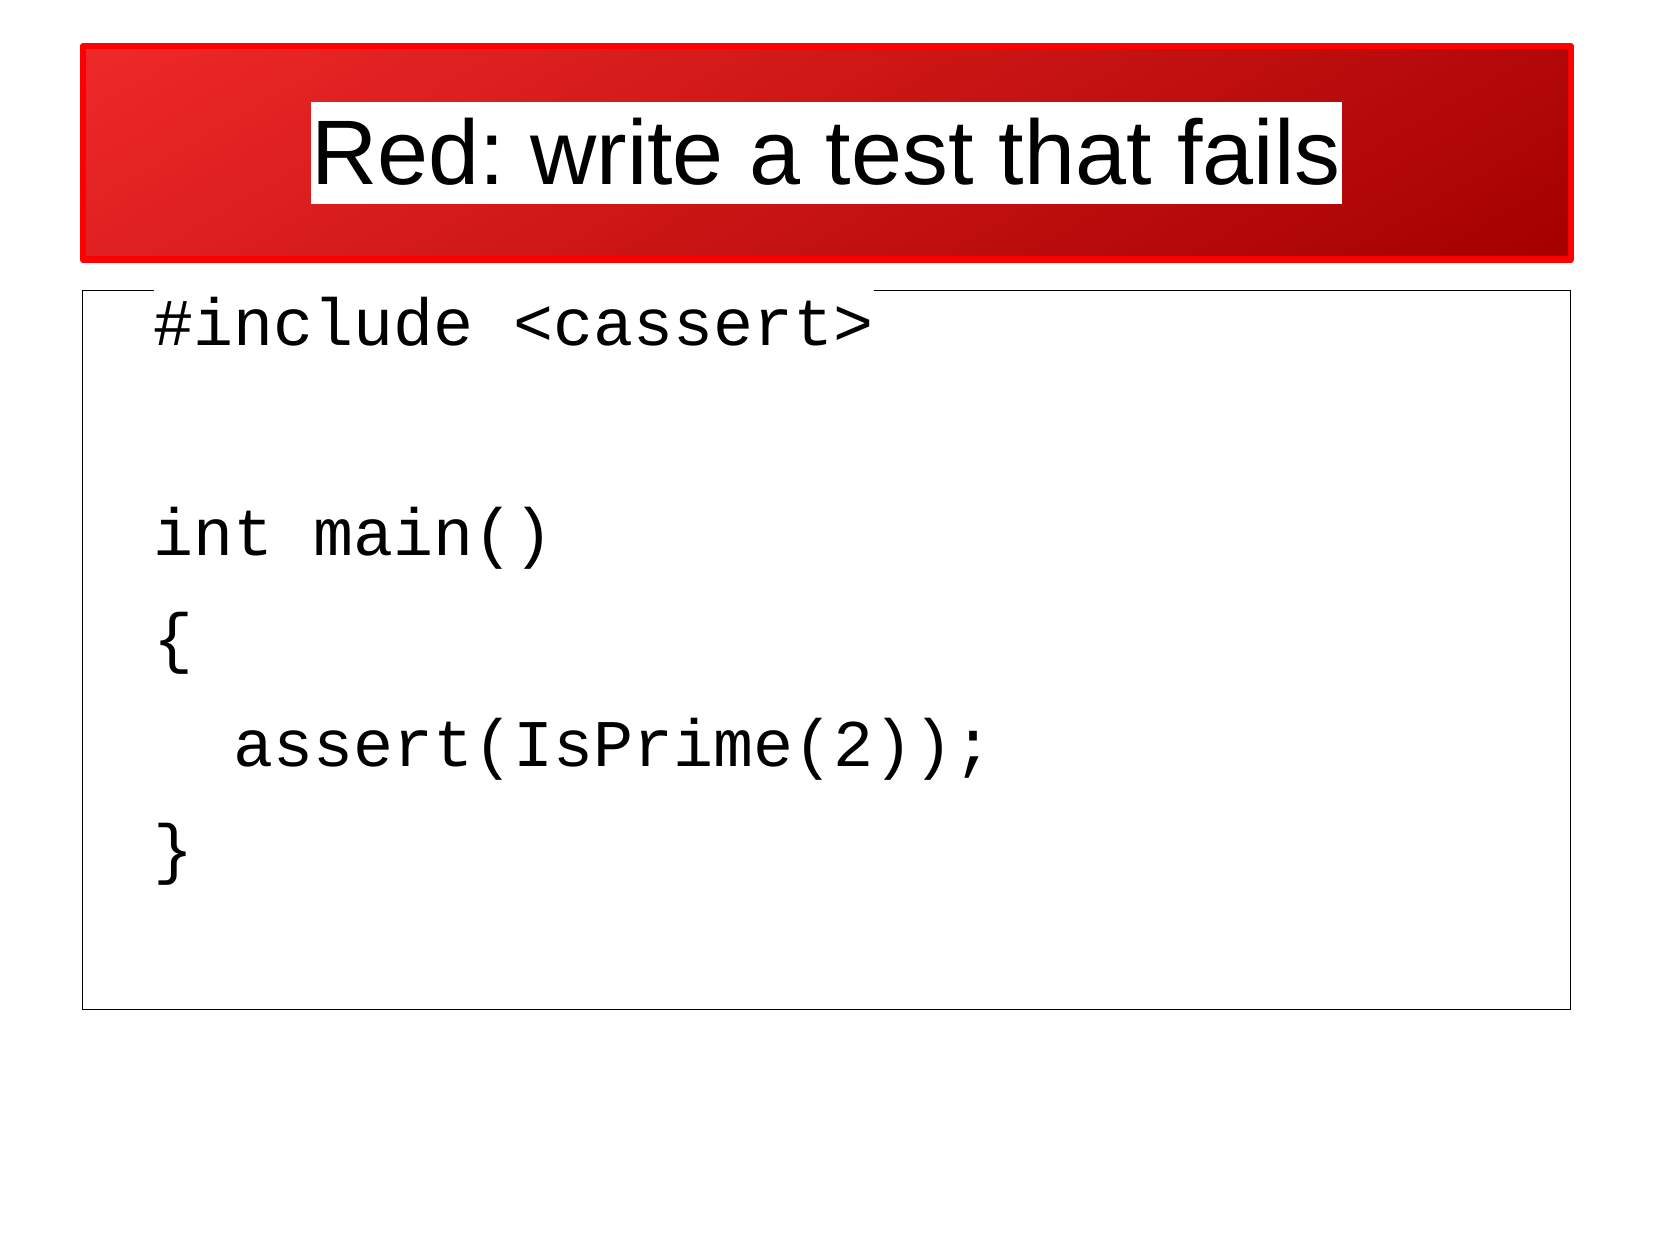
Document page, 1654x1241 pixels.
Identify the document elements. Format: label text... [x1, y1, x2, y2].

title Red: write a test that fails [82, 46, 1571, 260]
list #include <cassert> int main() { assert(IsPrime(2)); } [82, 290, 1571, 1010]
